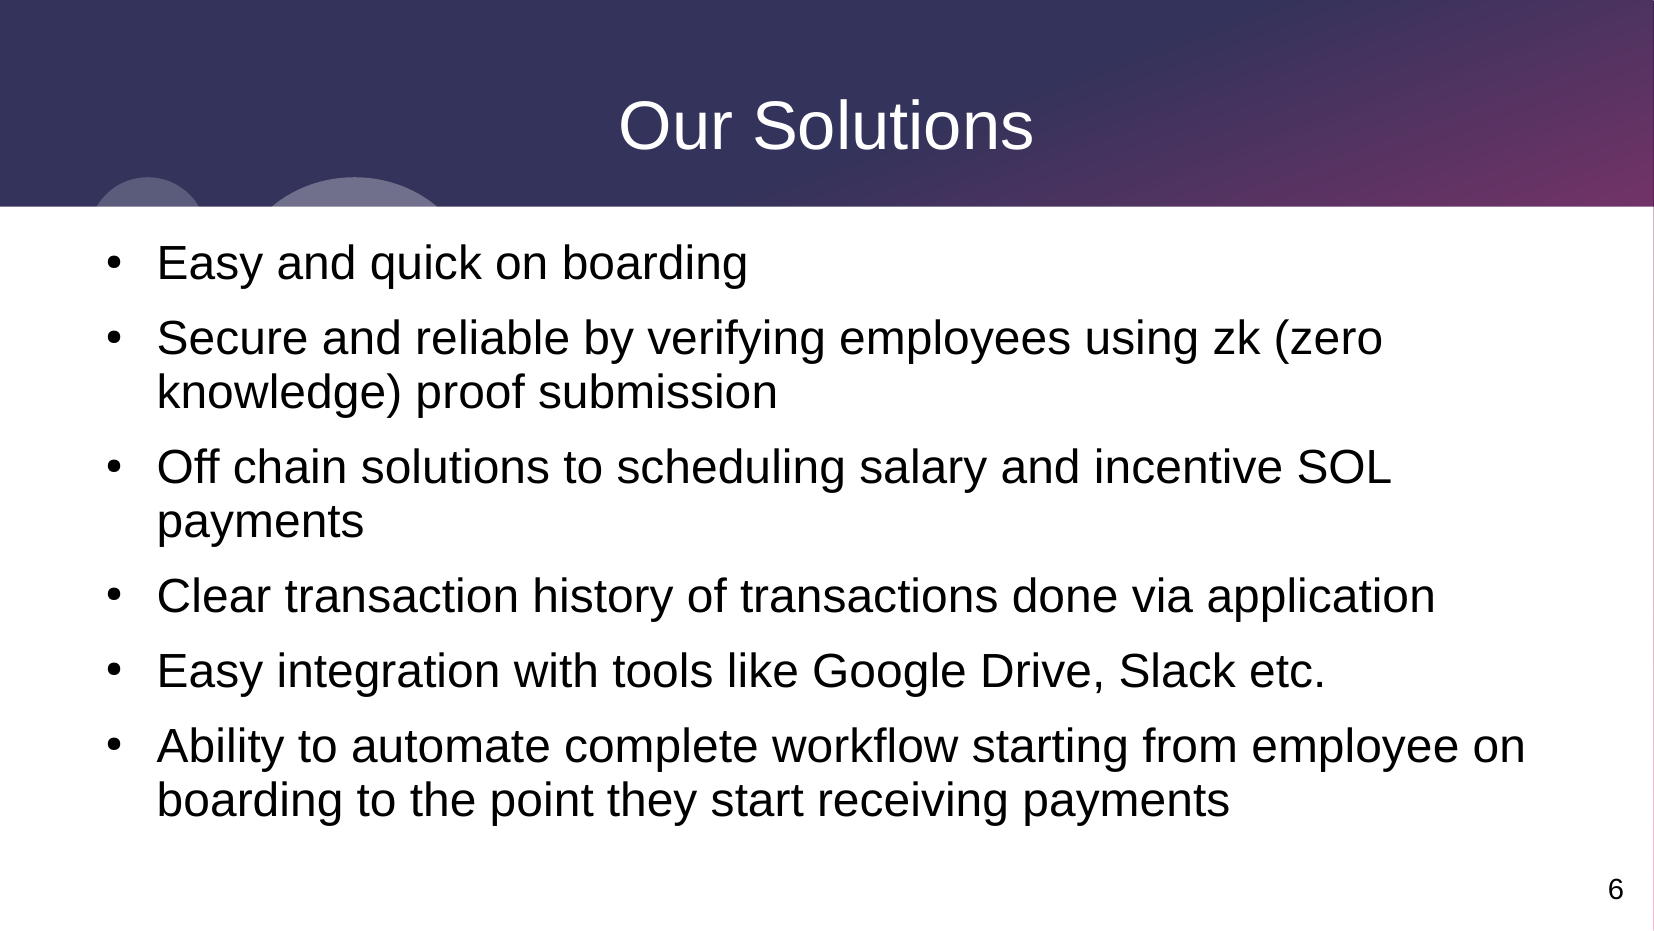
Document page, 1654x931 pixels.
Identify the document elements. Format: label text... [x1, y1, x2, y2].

list Easy and quick on boarding Secure and reliable by verifying employees using zk (zero knowledge) proof submission Off chain solutions to scheduling salary and incentive SOL payments Clear transaction history of transactions done via application Easy integration with tools like Google Drive, Slack etc. Ability to automate complete workflow starting from employee on boarding to the point they start receiving payments [88, 236, 1565, 827]
title Our Solutions [88, 44, 1565, 207]
